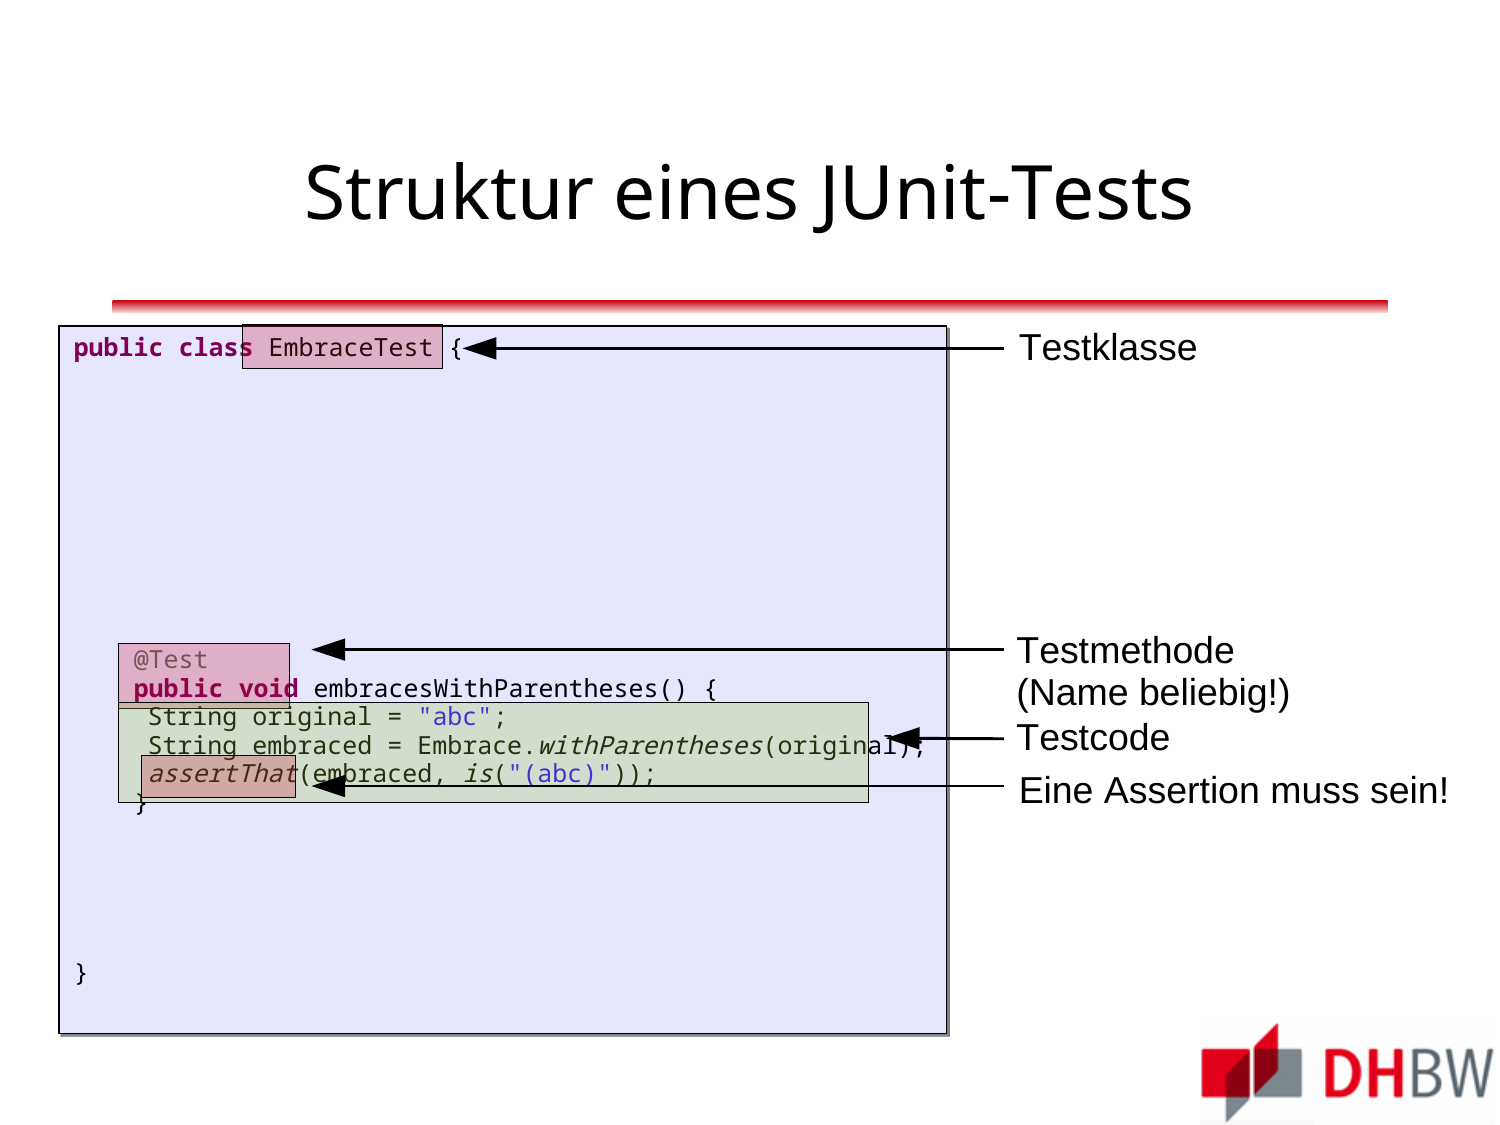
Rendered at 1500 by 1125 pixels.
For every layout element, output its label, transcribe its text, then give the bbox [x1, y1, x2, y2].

title Struktur eines JUnit-Tests [112, 27, 1387, 360]
text_box Testcode [1001, 708, 1186, 767]
text_box Testmethode (Name beliebig!) [1001, 621, 1305, 722]
text_box [242, 324, 443, 369]
text_box [118, 643, 869, 803]
text_box Eine Assertion muss sein! [1003, 761, 1464, 820]
text_box Testklasse [1003, 318, 1213, 377]
picture [1200, 1021, 1495, 1125]
title Struktur eines JUnit-Tests [947, 350, 1003, 360]
text_box public class EmbraceTest { @Test public void embracesWithParentheses() { String original = "abc"; String embraced = Embrace.withParentheses(original); assertThat(embraced, is("(abc)")); } } [59, 326, 947, 1034]
